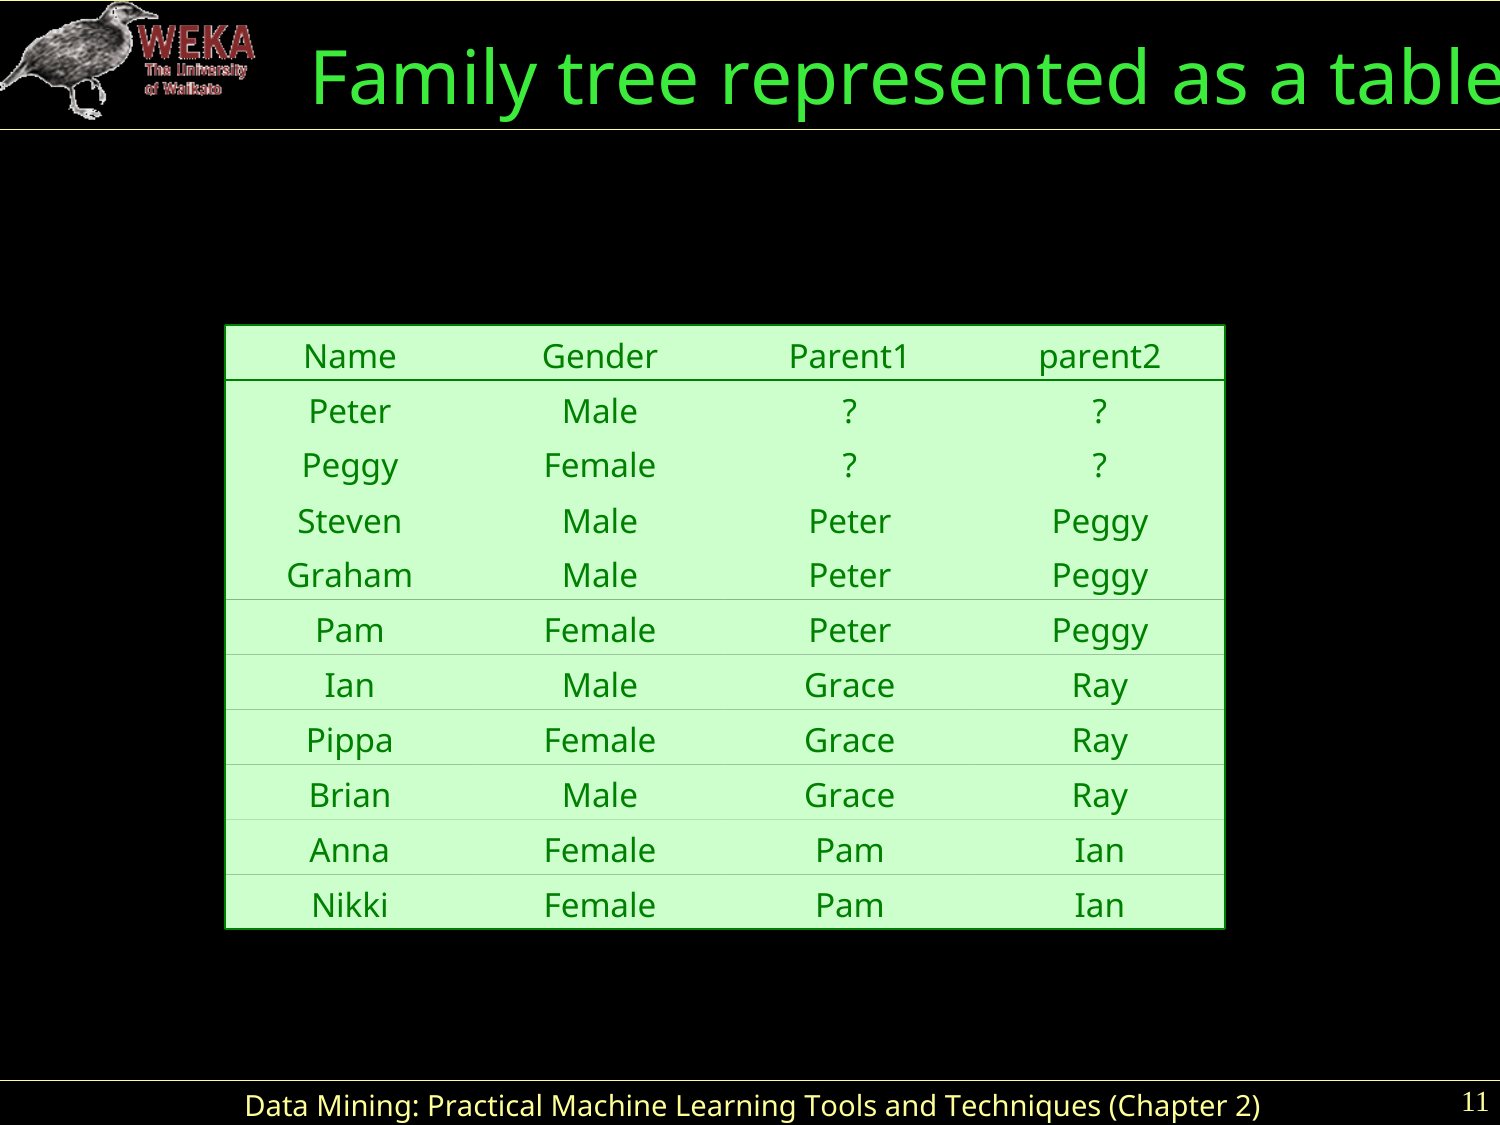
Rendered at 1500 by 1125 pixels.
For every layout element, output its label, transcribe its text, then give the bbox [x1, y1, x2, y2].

text_box Grace [726, 710, 975, 765]
text_box ? [975, 381, 1224, 435]
text_box Female [475, 820, 726, 875]
text_box Peggy [226, 435, 475, 490]
text_box Gender [475, 326, 726, 379]
text_box Ray [975, 655, 1224, 710]
text_box Female [475, 875, 726, 928]
text_box Brian [226, 765, 475, 820]
text_box Steven [226, 490, 475, 545]
text_box ? [726, 381, 975, 435]
text_box Peggy [975, 490, 1224, 545]
text_box Peter [226, 381, 475, 435]
text_box Graham [226, 545, 475, 600]
text_box parent2 [975, 326, 1224, 379]
text_box Peter [726, 490, 975, 545]
text_box Anna [226, 820, 475, 875]
text_box Ian [226, 655, 475, 710]
text_box Ian [975, 820, 1224, 875]
text_box Female [475, 600, 726, 655]
text_box Name [226, 326, 475, 379]
text_box Pam [726, 875, 975, 928]
title Family tree represented as a table [295, 16, 1500, 178]
text_box Parent1 [726, 326, 975, 379]
text_box Male [475, 655, 726, 710]
picture [0, 1, 266, 129]
text_box ? [975, 435, 1224, 490]
text_box Female [475, 435, 726, 490]
text_box Male [475, 545, 726, 600]
text_box Grace [726, 765, 975, 820]
text_box Female [475, 710, 726, 765]
text_box Peter [726, 600, 975, 655]
text_box Male [475, 765, 726, 820]
text_box Peggy [975, 545, 1224, 600]
text_box Male [475, 490, 726, 545]
text_box ? [726, 435, 975, 490]
text_box Ray [975, 765, 1224, 820]
text_box Nikki [226, 875, 475, 928]
text_box Ray [975, 710, 1224, 765]
text_box Male [475, 381, 726, 435]
text_box Pam [226, 600, 475, 655]
text_box Pam [726, 820, 975, 875]
text_box Peggy [975, 600, 1224, 655]
text_box Ian [975, 875, 1224, 928]
text_box Pippa [226, 710, 475, 765]
text_box Peter [726, 545, 975, 600]
text_box Grace [726, 655, 975, 710]
